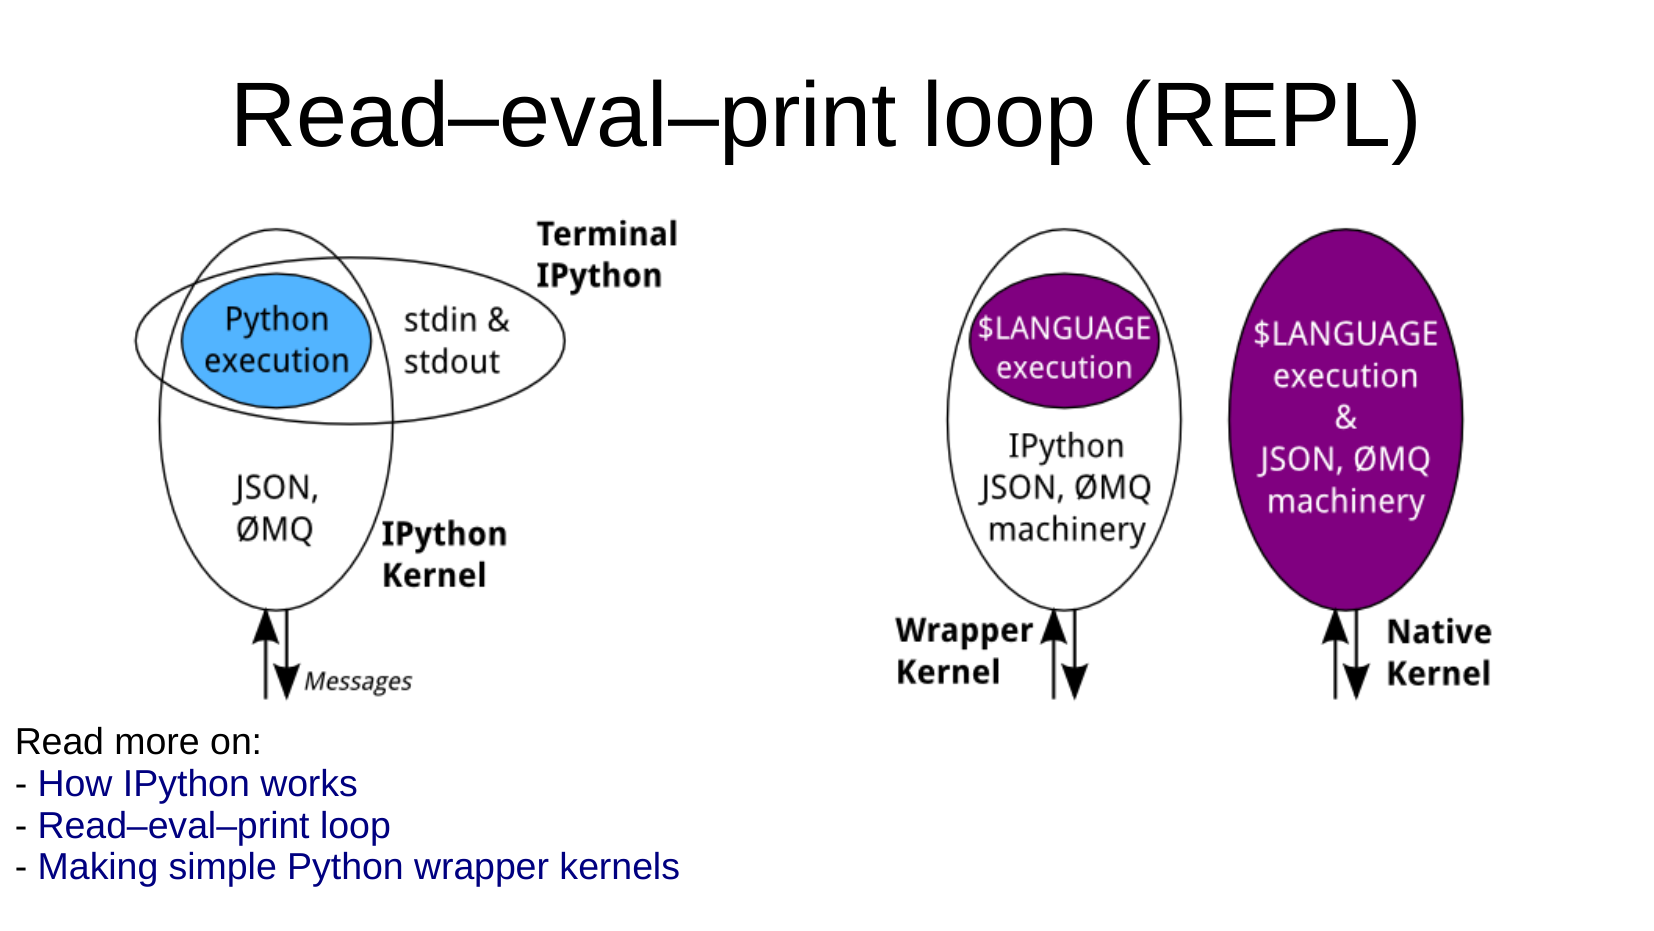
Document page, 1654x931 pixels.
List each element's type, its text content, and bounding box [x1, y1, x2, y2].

title Read–eval–print loop (REPL) [82, 37, 1571, 193]
text_box Read more on: - How IPython works - Read–eval–print loop - Making simple Python wrapper kernels [0, 712, 1501, 931]
picture [98, 183, 713, 739]
picture [886, 183, 1501, 739]
